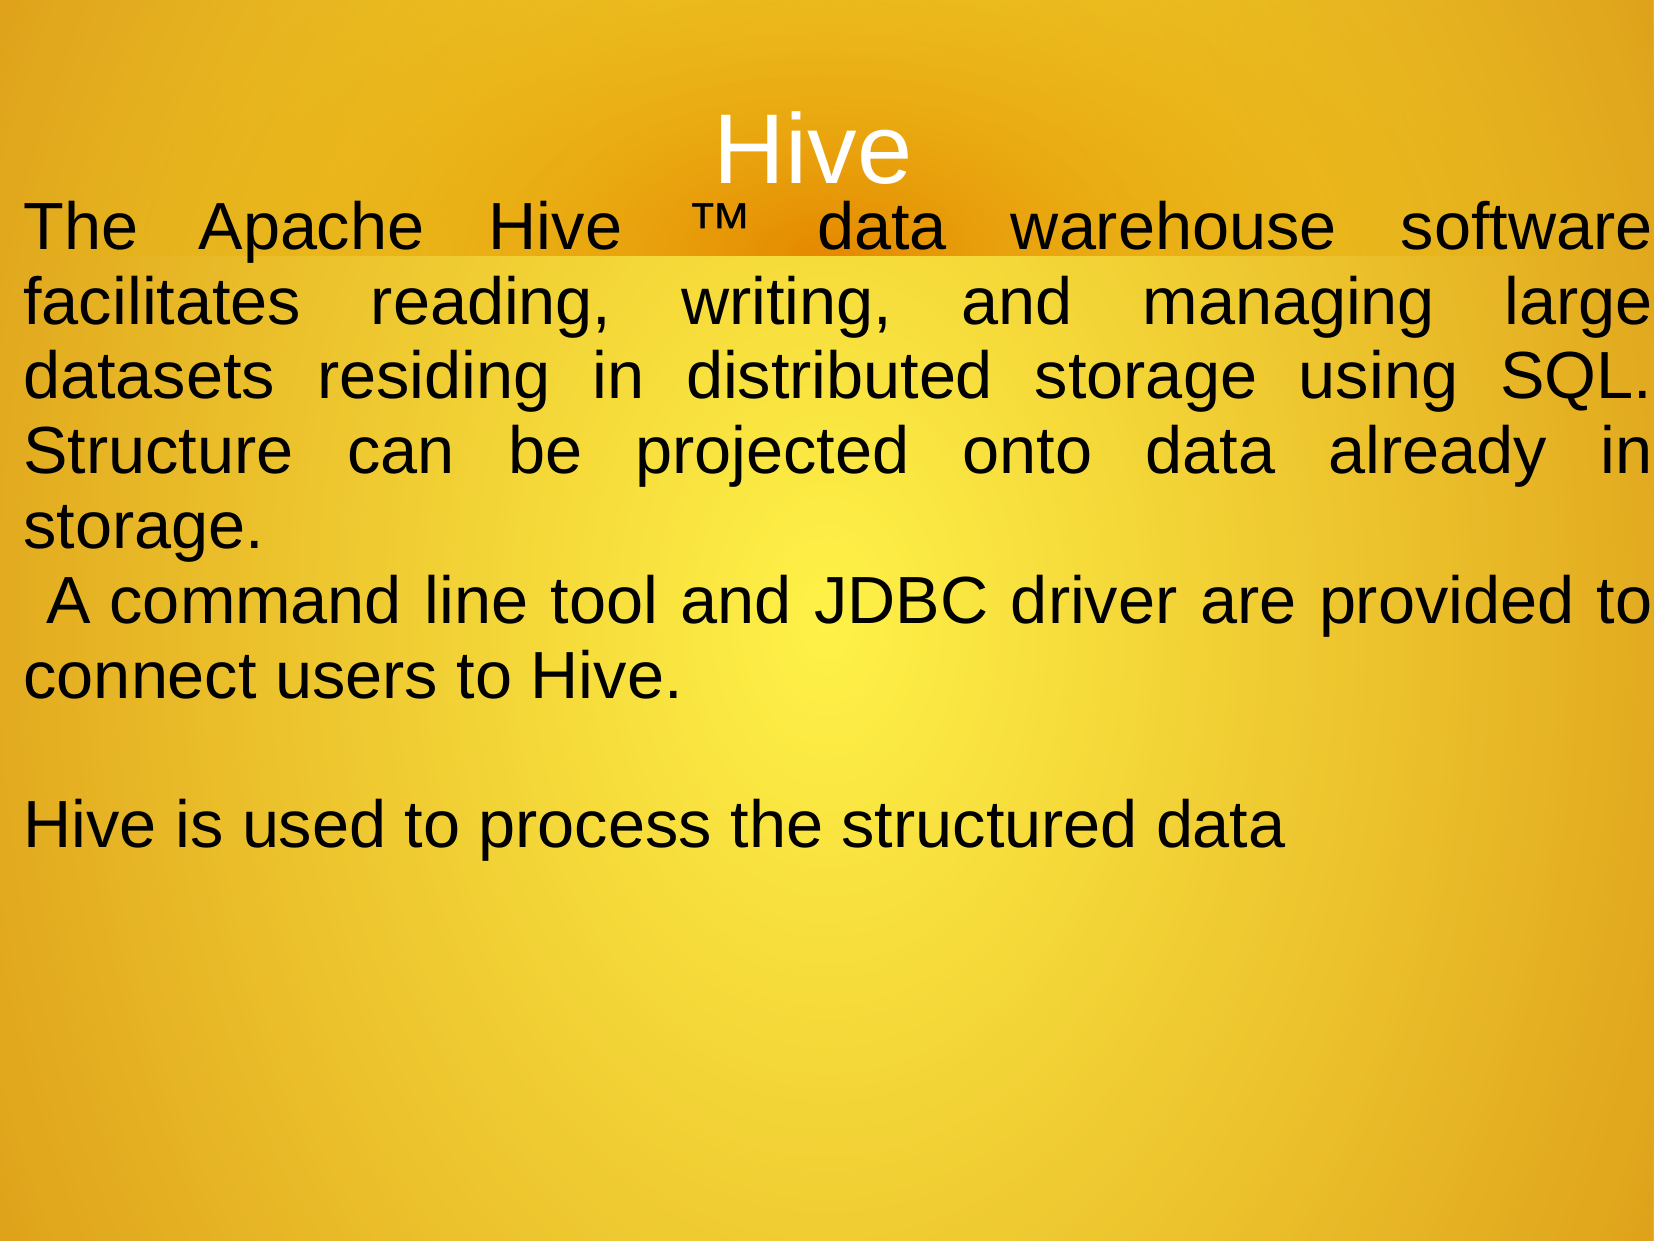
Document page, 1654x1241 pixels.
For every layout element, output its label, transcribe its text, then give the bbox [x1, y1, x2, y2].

title Hive [82, 47, 1571, 188]
subtitle The Apache Hive ™ data warehouse software facilitates reading, writing, and managing large datasets residing in distributed storage using SQL. Structure can be projected onto data already in storage. A command line tool and JDBC driver are provided to connect users to Hive. Hive is used to process the structured data [23, 188, 1654, 1241]
